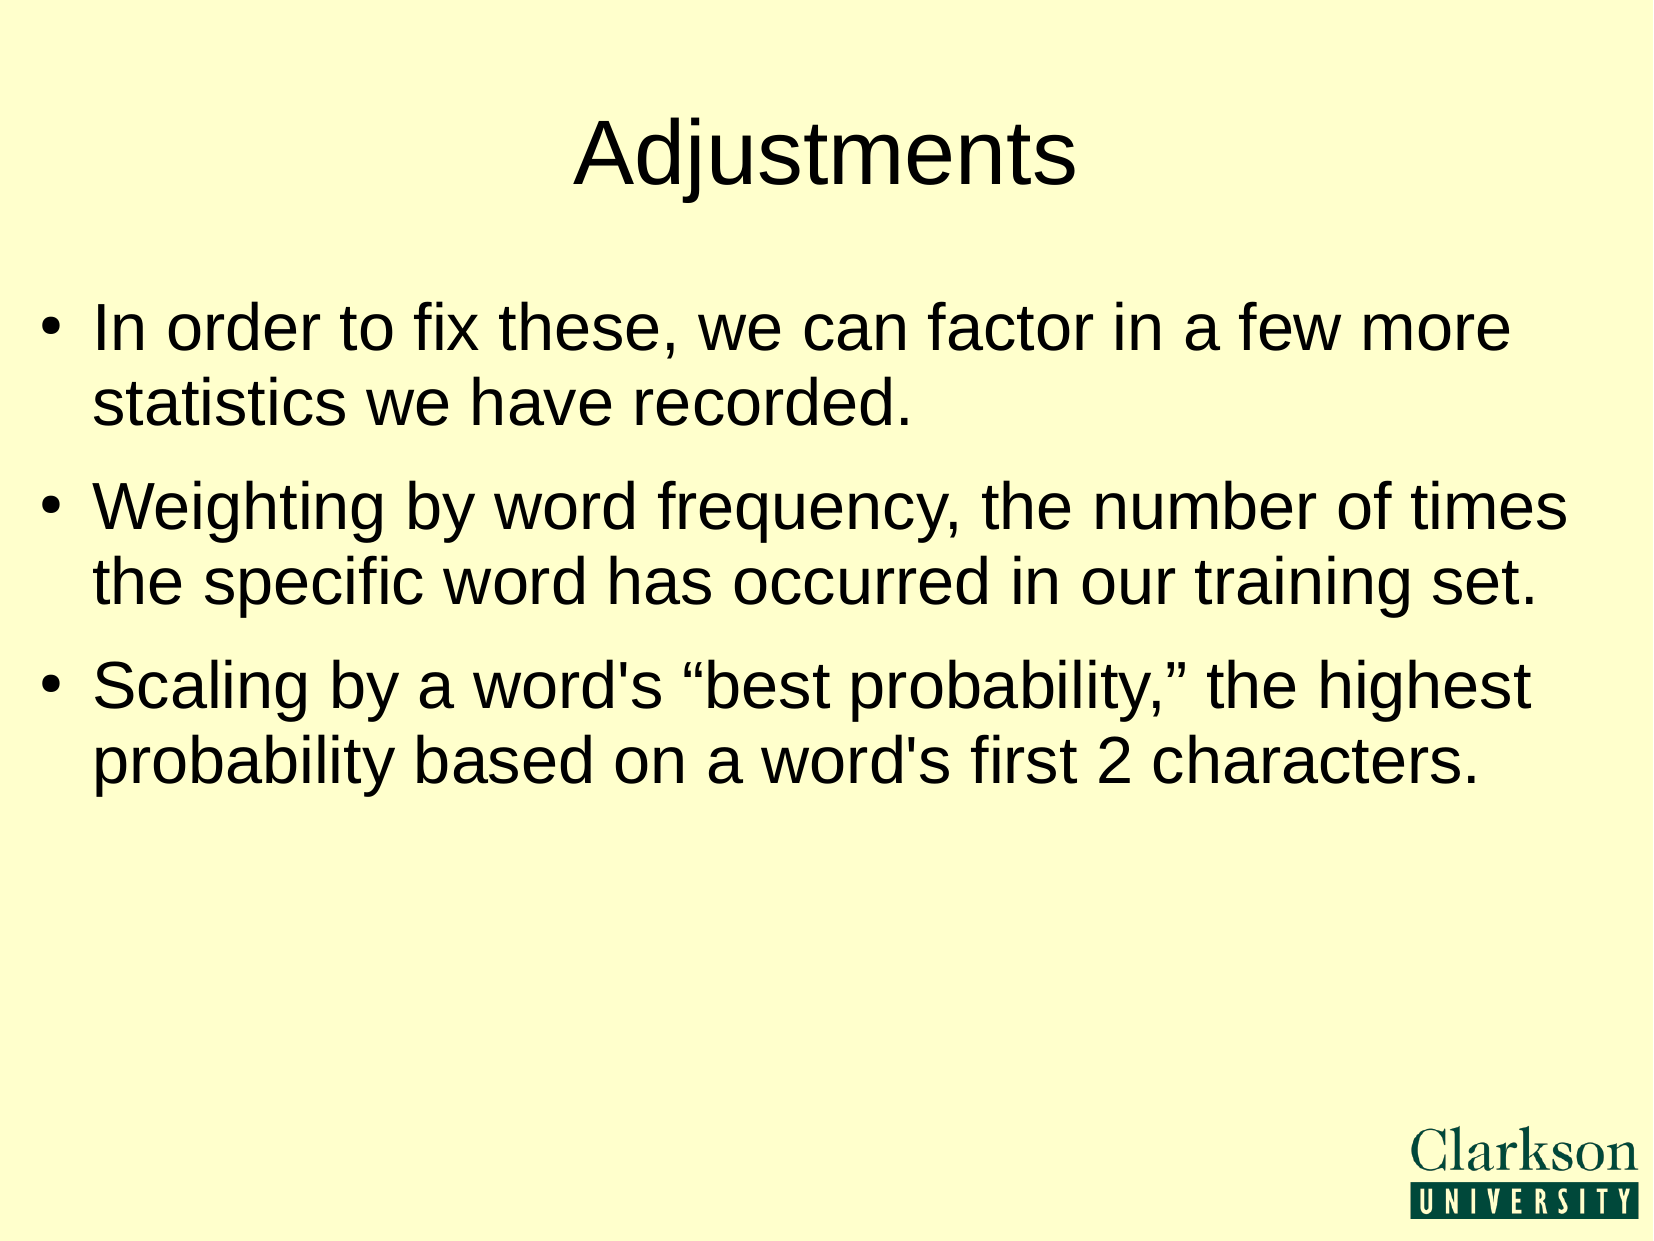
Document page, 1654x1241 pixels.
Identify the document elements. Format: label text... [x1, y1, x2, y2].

title Adjustments [82, 49, 1571, 257]
picture [1410, 1124, 1639, 1219]
list In order to fix these, we can factor in a few more statistics we have recorded. Weighting by word frequency, the number of times the specific word has occurred in our training set. Scaling by a word's “best probability,” the highest probability based on a word's first 2 characters. [21, 290, 1615, 1010]
